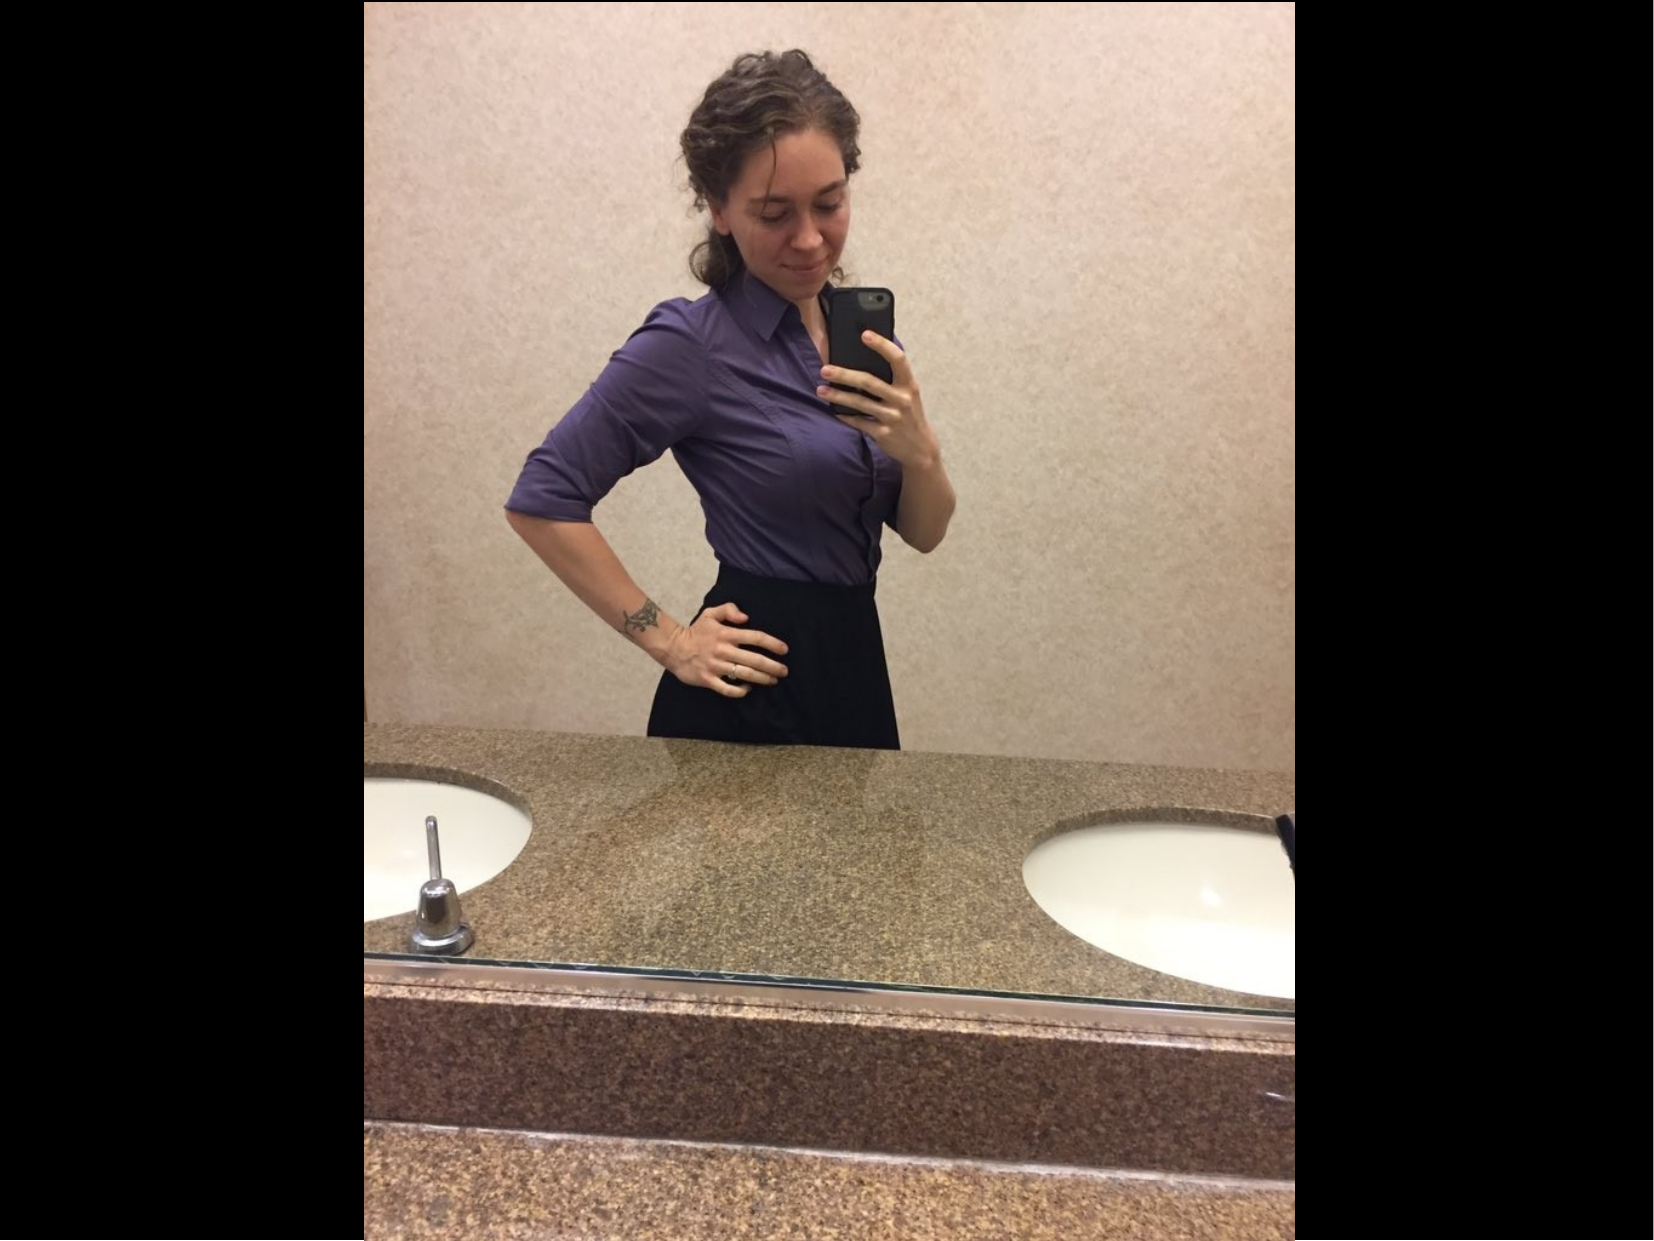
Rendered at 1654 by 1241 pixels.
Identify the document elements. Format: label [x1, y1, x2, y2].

picture [364, 2, 1295, 1241]
